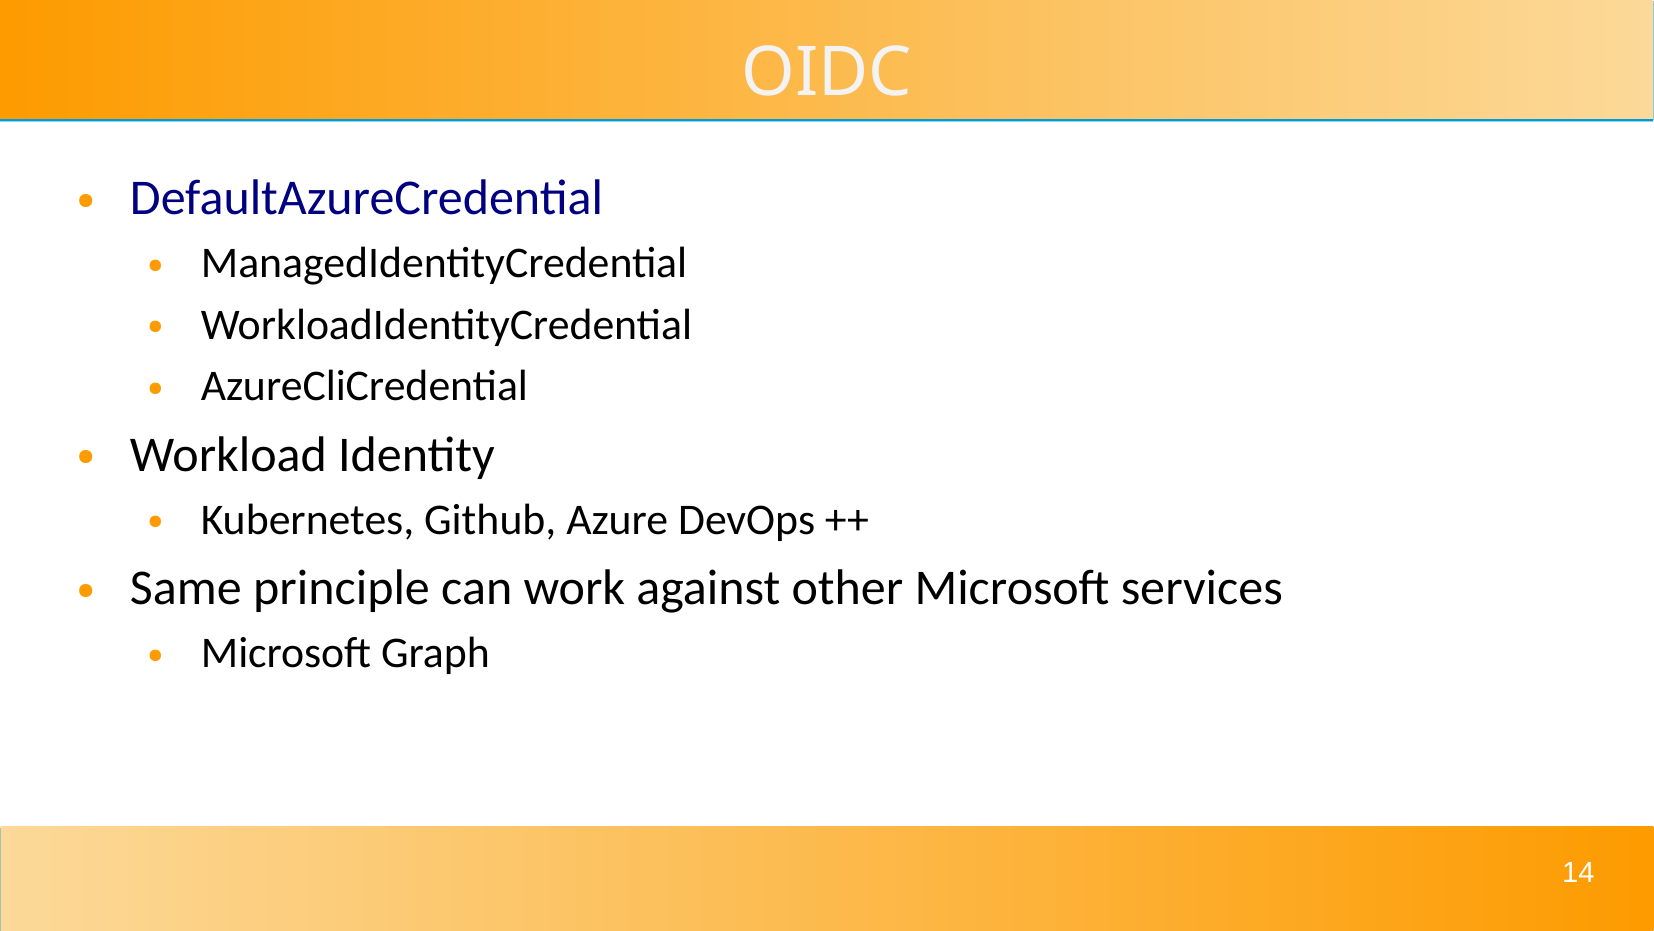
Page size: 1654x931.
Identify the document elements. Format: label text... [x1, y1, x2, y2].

list DefaultAzureCredential ManagedIdentityCredential WorkloadIdentityCredential AzureCliCredential Workload Identity Kubernetes, Github, Azure DevOps ++ Same principle can work against other Microsoft services Microsoft Graph [59, 177, 1595, 768]
title OIDC [59, 26, 1595, 111]
